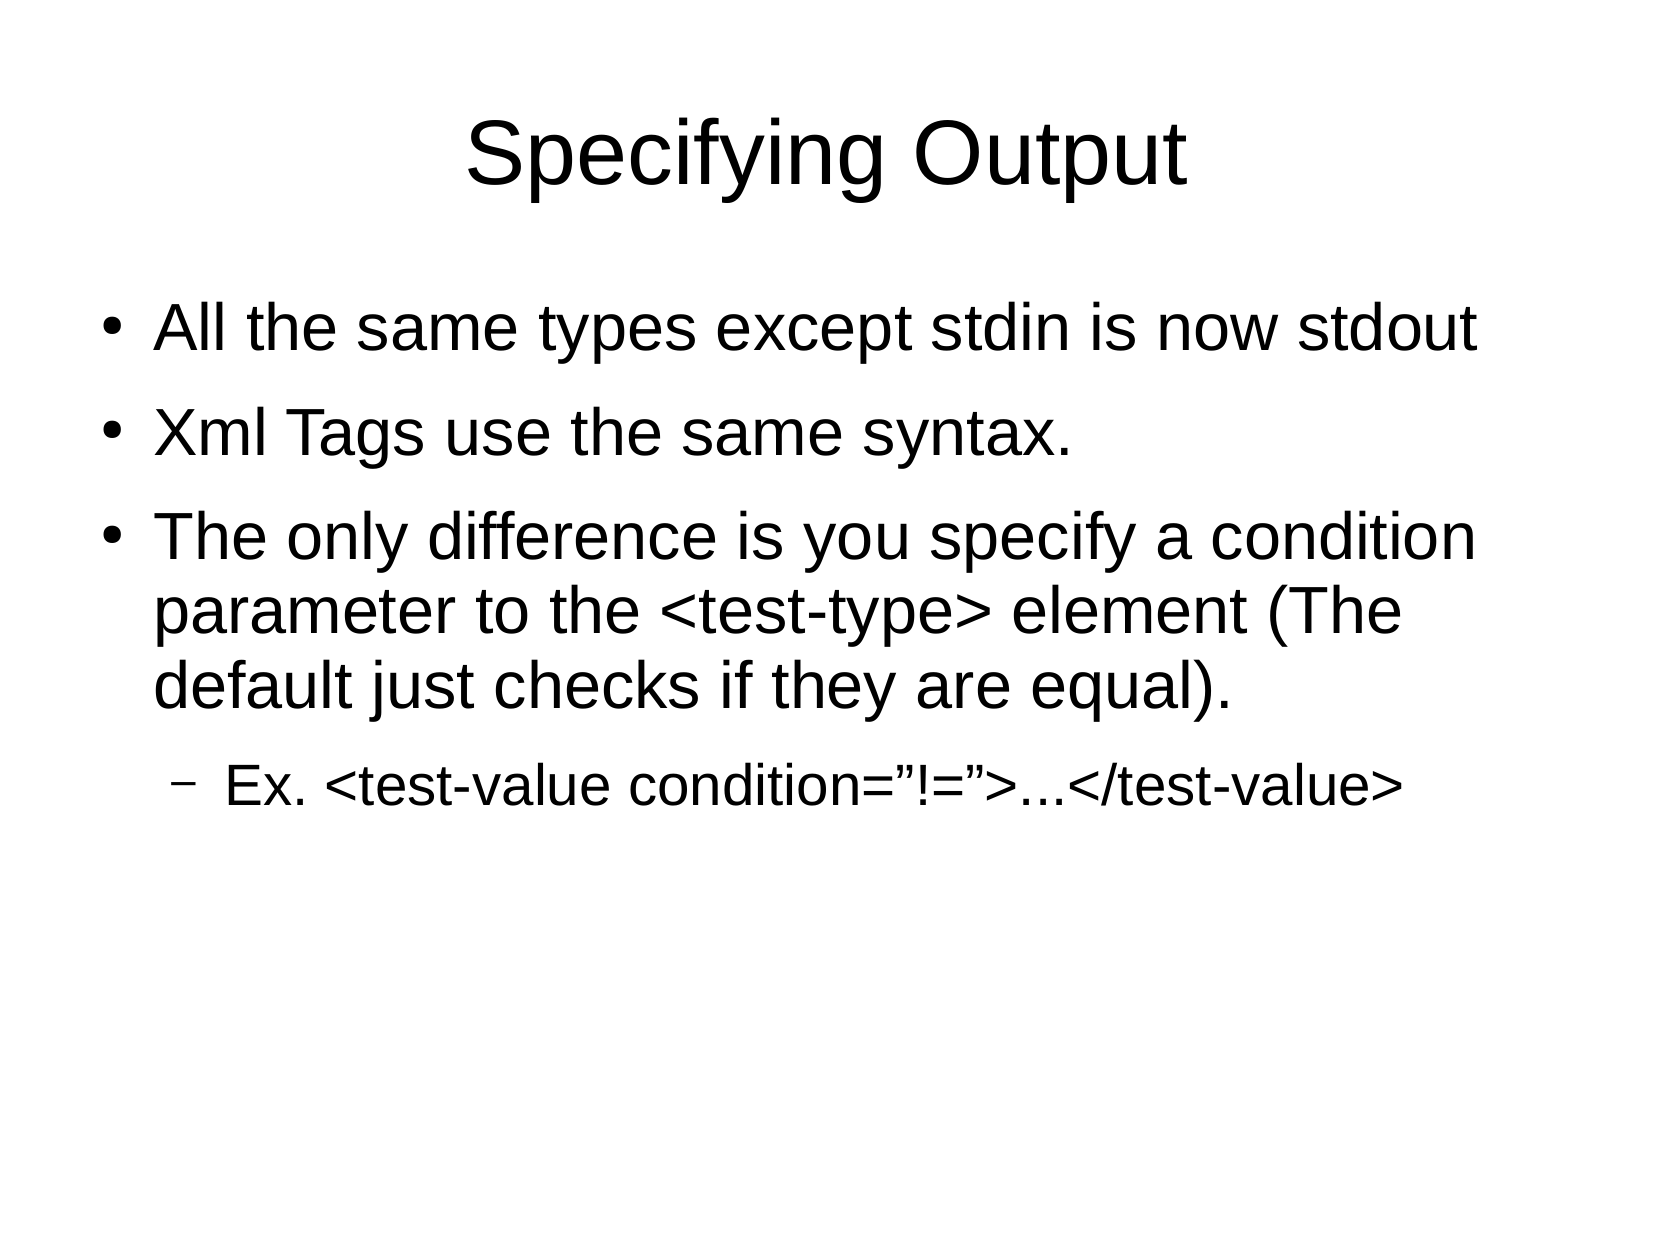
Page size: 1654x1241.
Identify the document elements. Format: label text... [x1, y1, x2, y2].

list All the same types except stdin is now stdout Xml Tags use the same syntax. The only difference is you specify a condition parameter to the <test-type> element (The default just checks if they are equal). Ex. <test-value condition=”!=”>...</test-value> [82, 290, 1571, 1010]
title Specifying Output [82, 49, 1571, 257]
